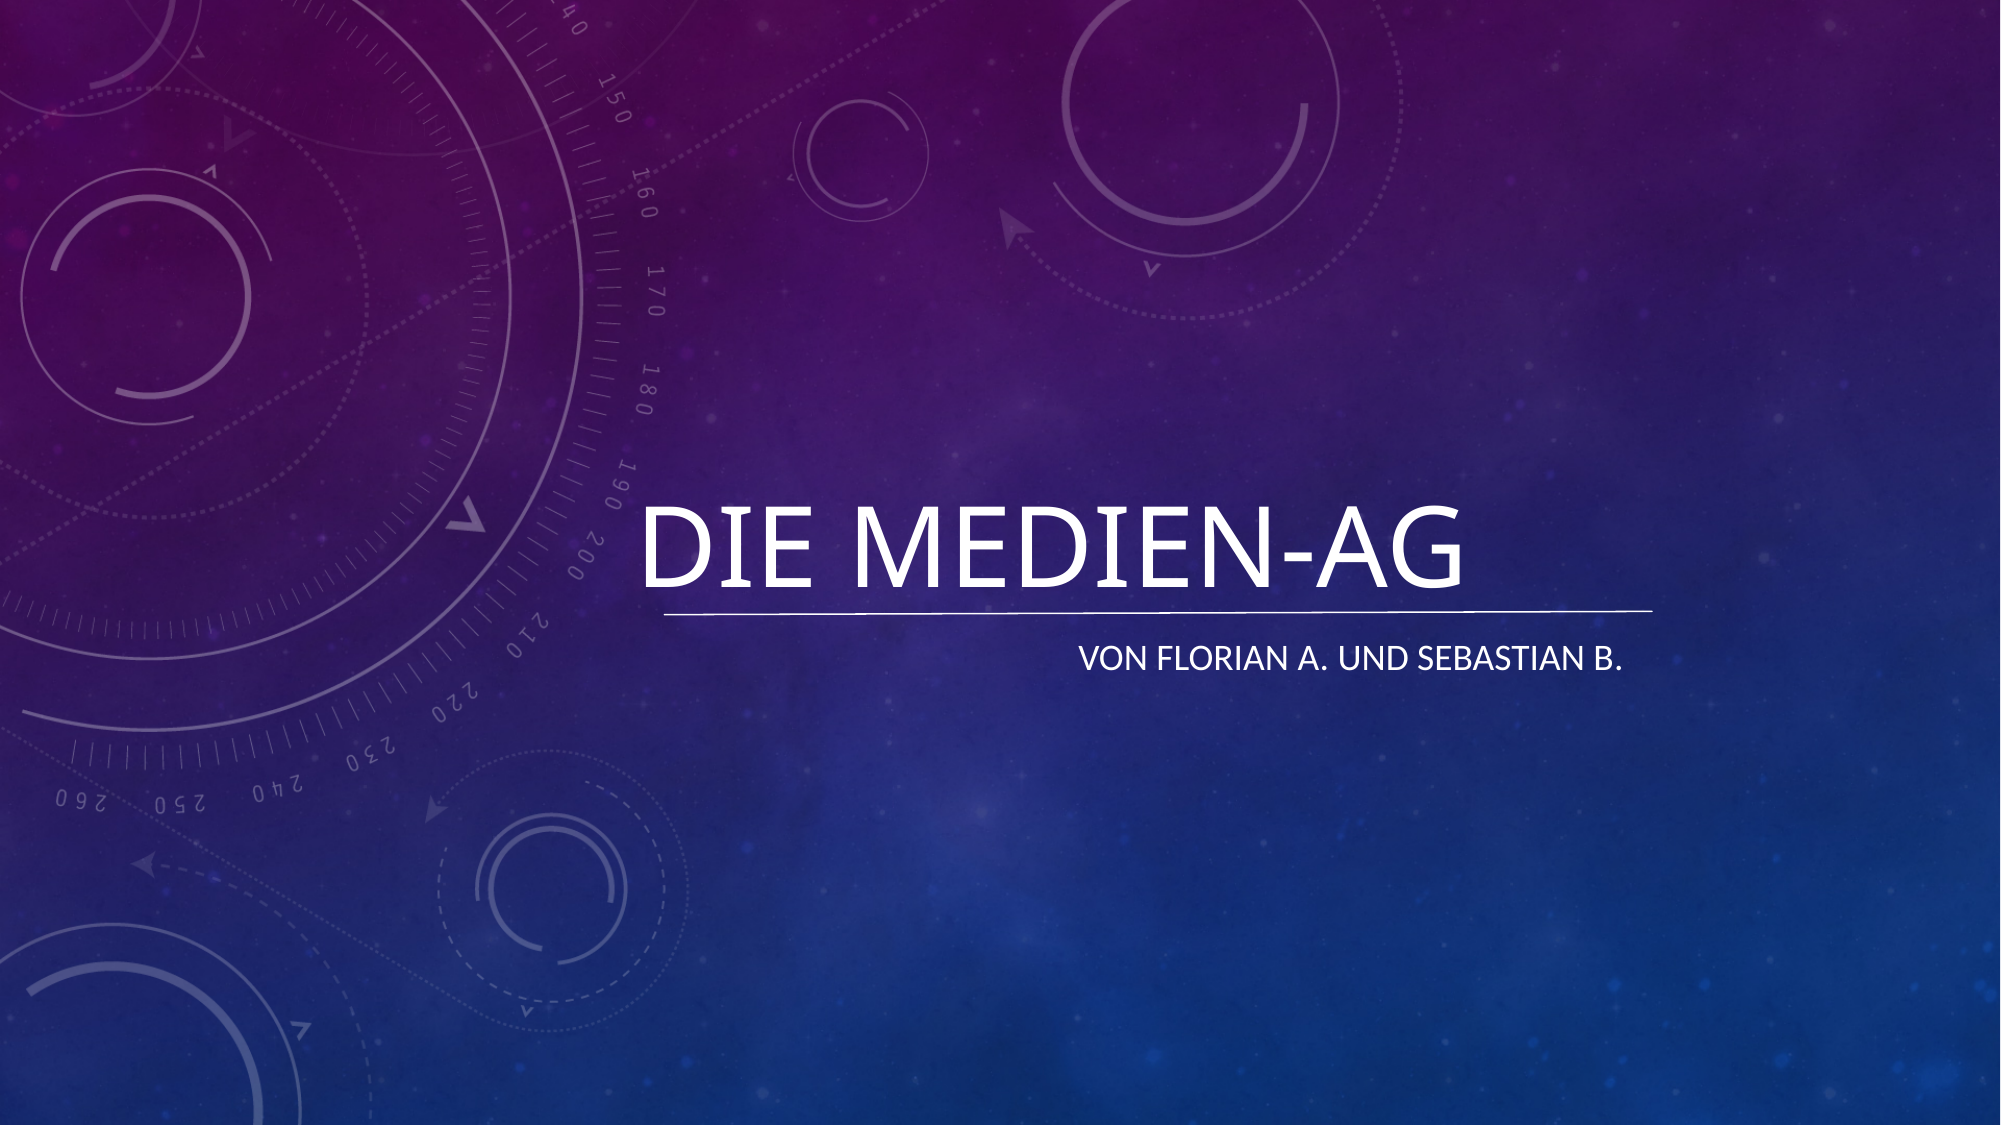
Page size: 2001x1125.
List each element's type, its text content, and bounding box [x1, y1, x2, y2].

subtitle Von Florian A. und Sebastian B. [1063, 625, 2000, 857]
title Die medien-AG [620, 466, 1735, 618]
picture [0, 0, 2001, 1125]
